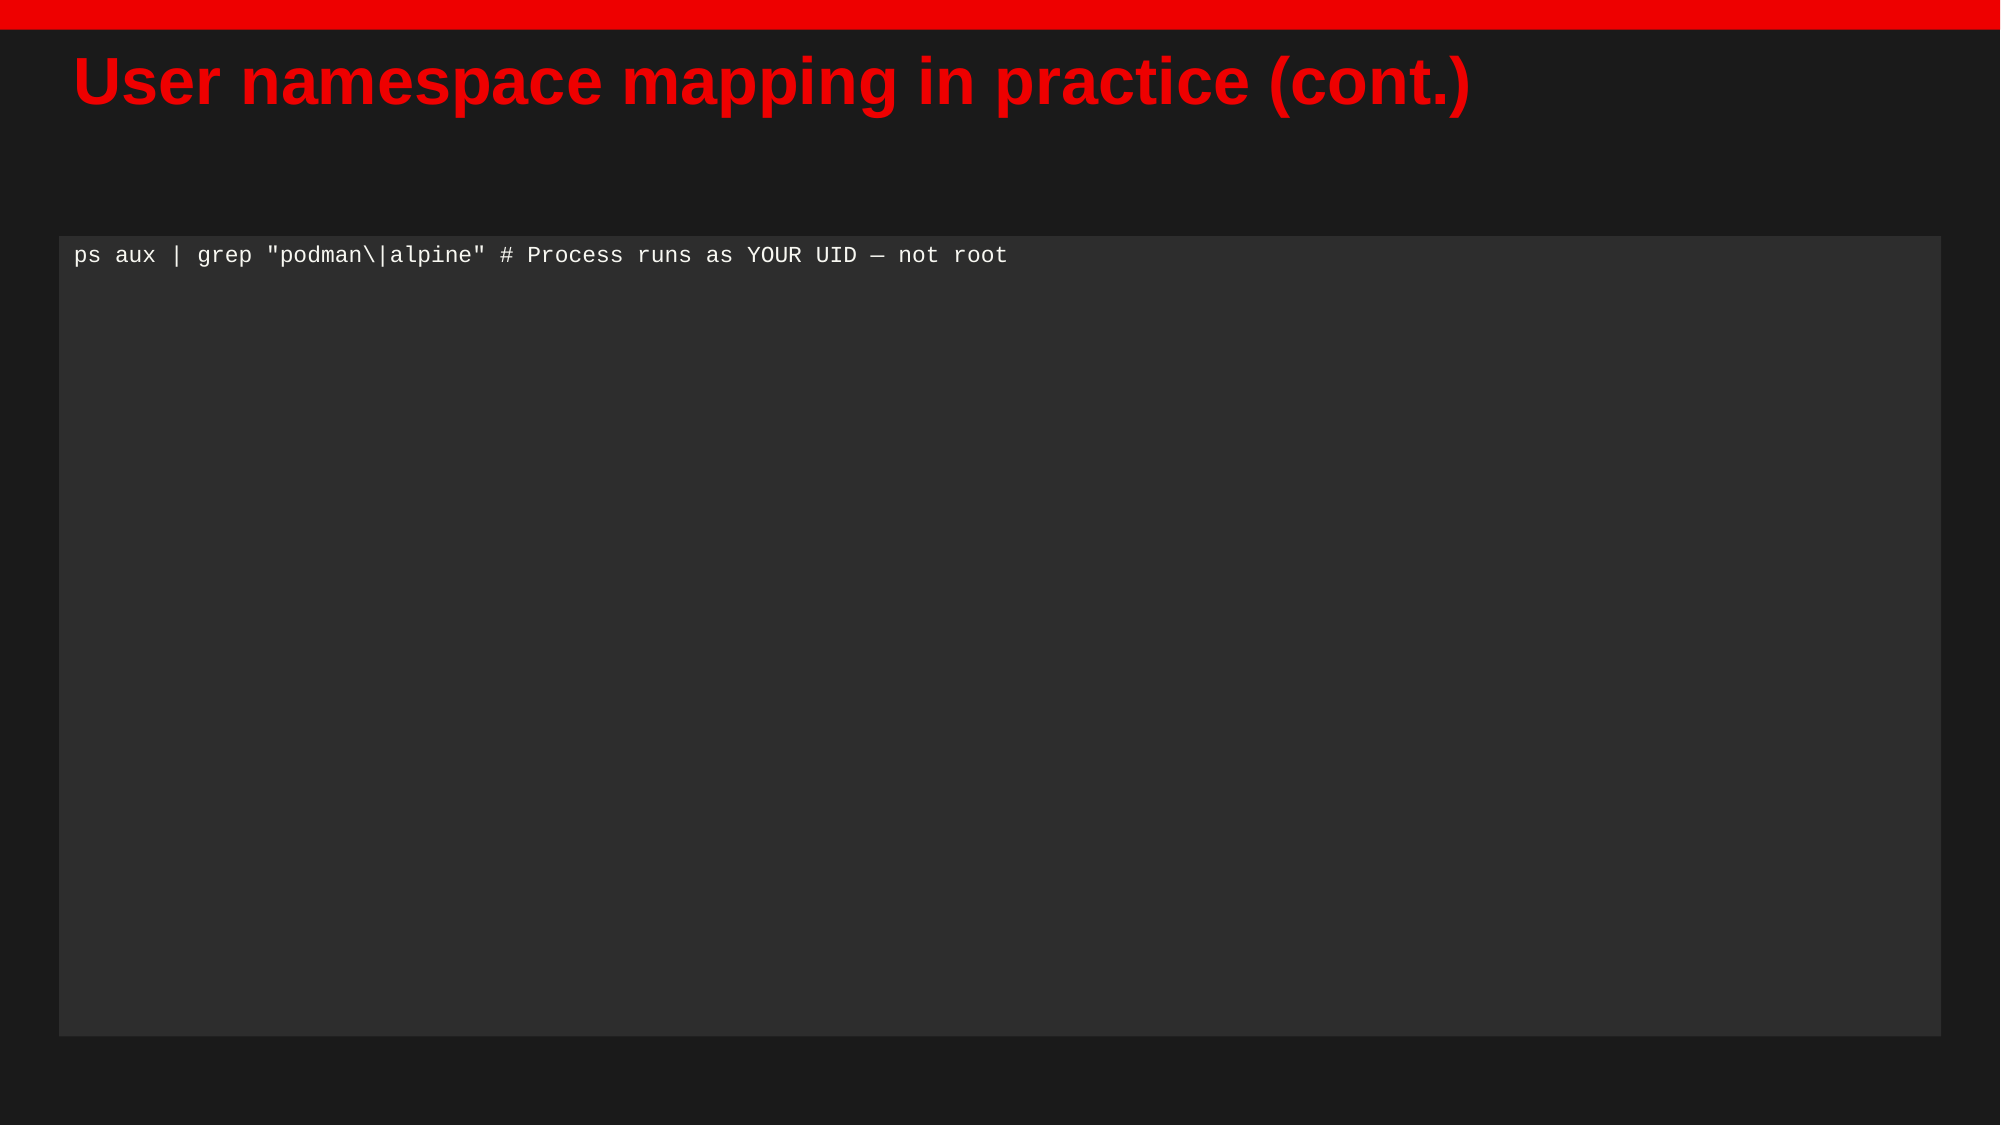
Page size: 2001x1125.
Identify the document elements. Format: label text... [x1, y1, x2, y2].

text_box User namespace mapping in practice (cont.) [59, 36, 1942, 208]
text_box [0, 0, 2001, 30]
text_box ps aux | grep "podman\|alpine" # Process runs as YOUR UID — not root [59, 236, 1942, 1037]
